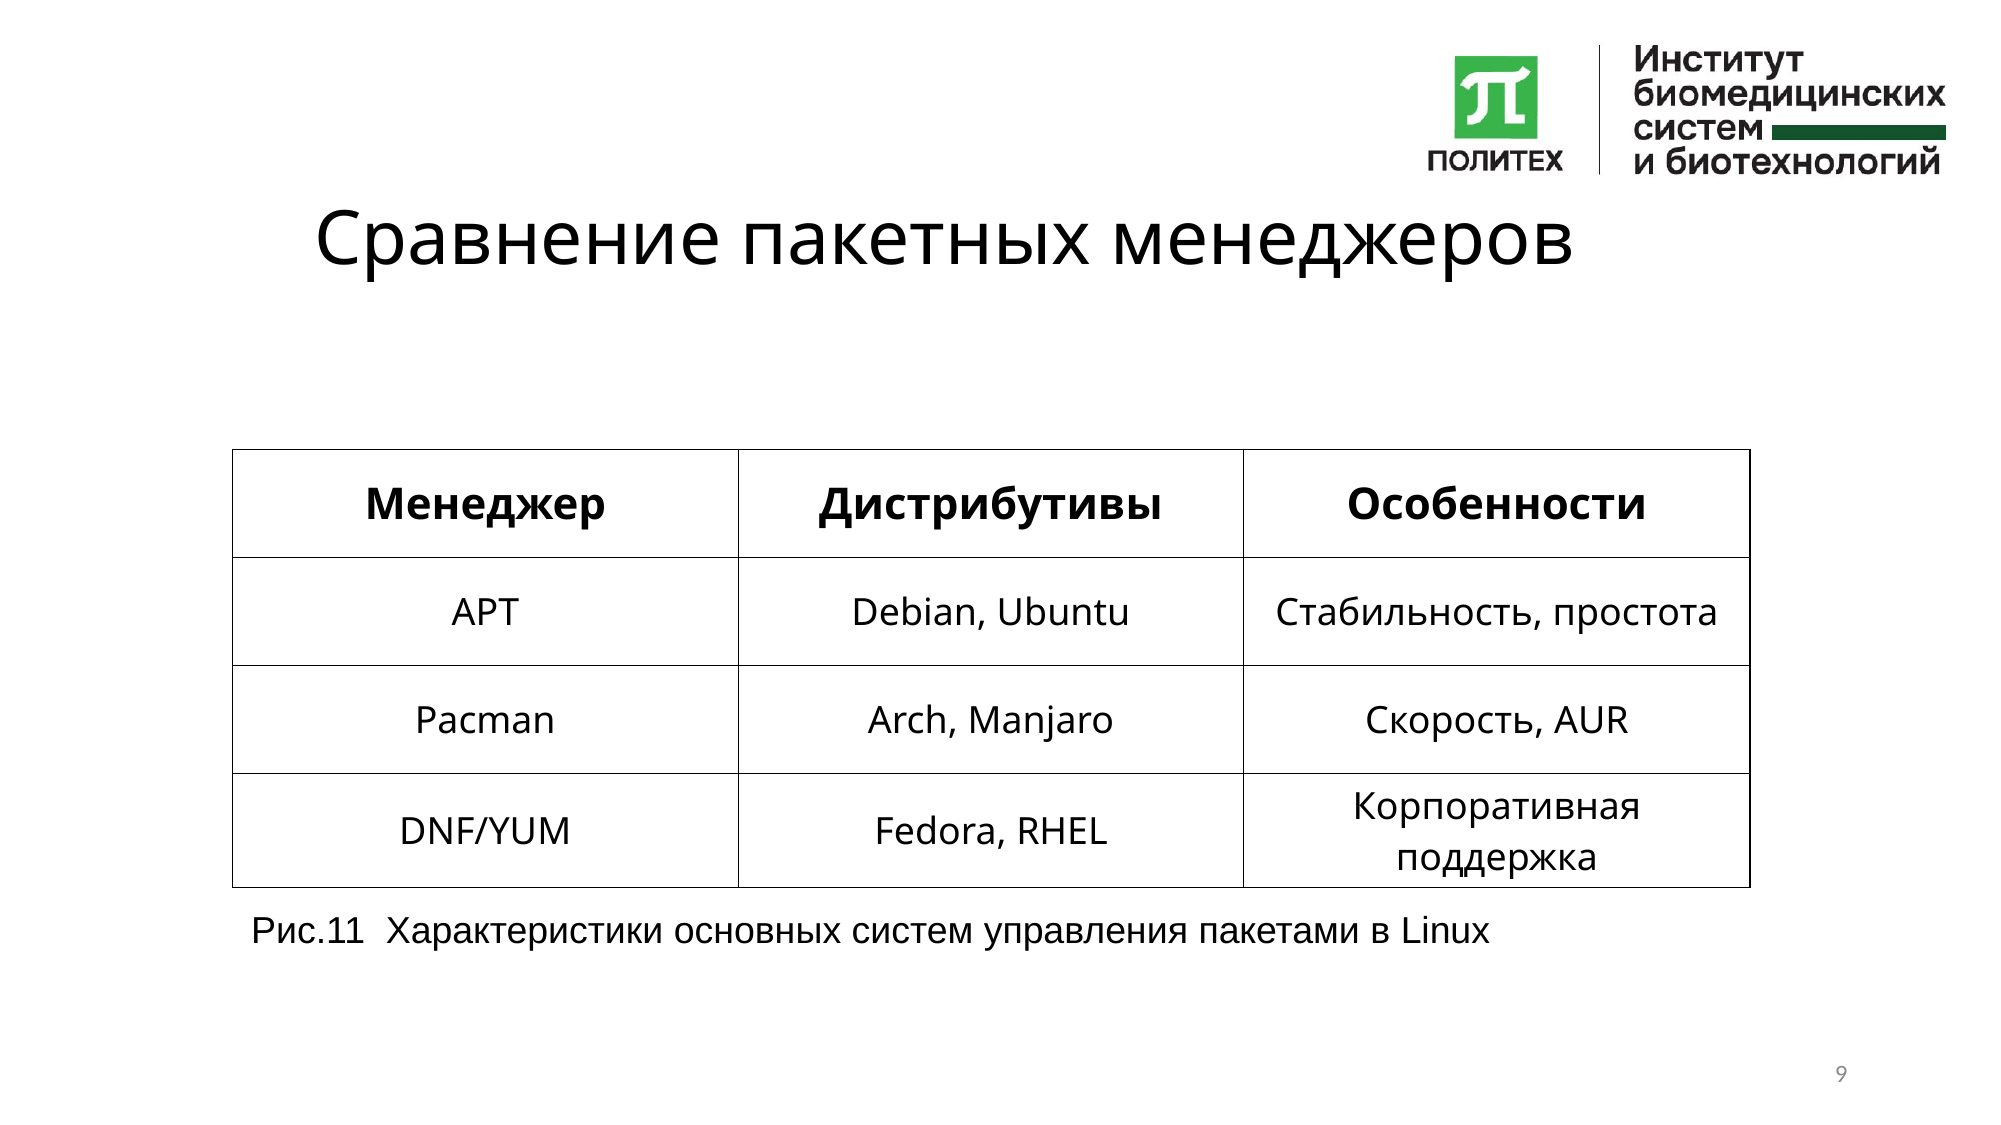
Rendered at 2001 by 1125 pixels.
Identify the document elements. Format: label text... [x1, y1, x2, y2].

picture [1387, 23, 1976, 207]
table_cell DNF/YUM [233, 774, 738, 887]
table_header Дистрибутивы [739, 450, 1243, 557]
table_cell Arch, Manjaro [739, 666, 1243, 773]
table_cell Debian, Ubuntu [739, 558, 1243, 665]
table_cell Скорость, AUR [1244, 666, 1749, 773]
table_header Особенности [1244, 450, 1749, 557]
table_cell Корпоративная поддержка [1244, 774, 1749, 887]
table_cell Pacman [233, 666, 738, 773]
table_cell Стабильность, простота [1244, 558, 1749, 665]
table_cell APT [233, 558, 738, 665]
table_header Менеджер [233, 450, 738, 557]
text_box Рис.11 Характеристики основных систем управления пакетами в Linux [236, 901, 1713, 1125]
text_box Сравнение пакетных менеджеров [236, 177, 1654, 325]
table_cell Fedora, RHEL [739, 774, 1243, 887]
